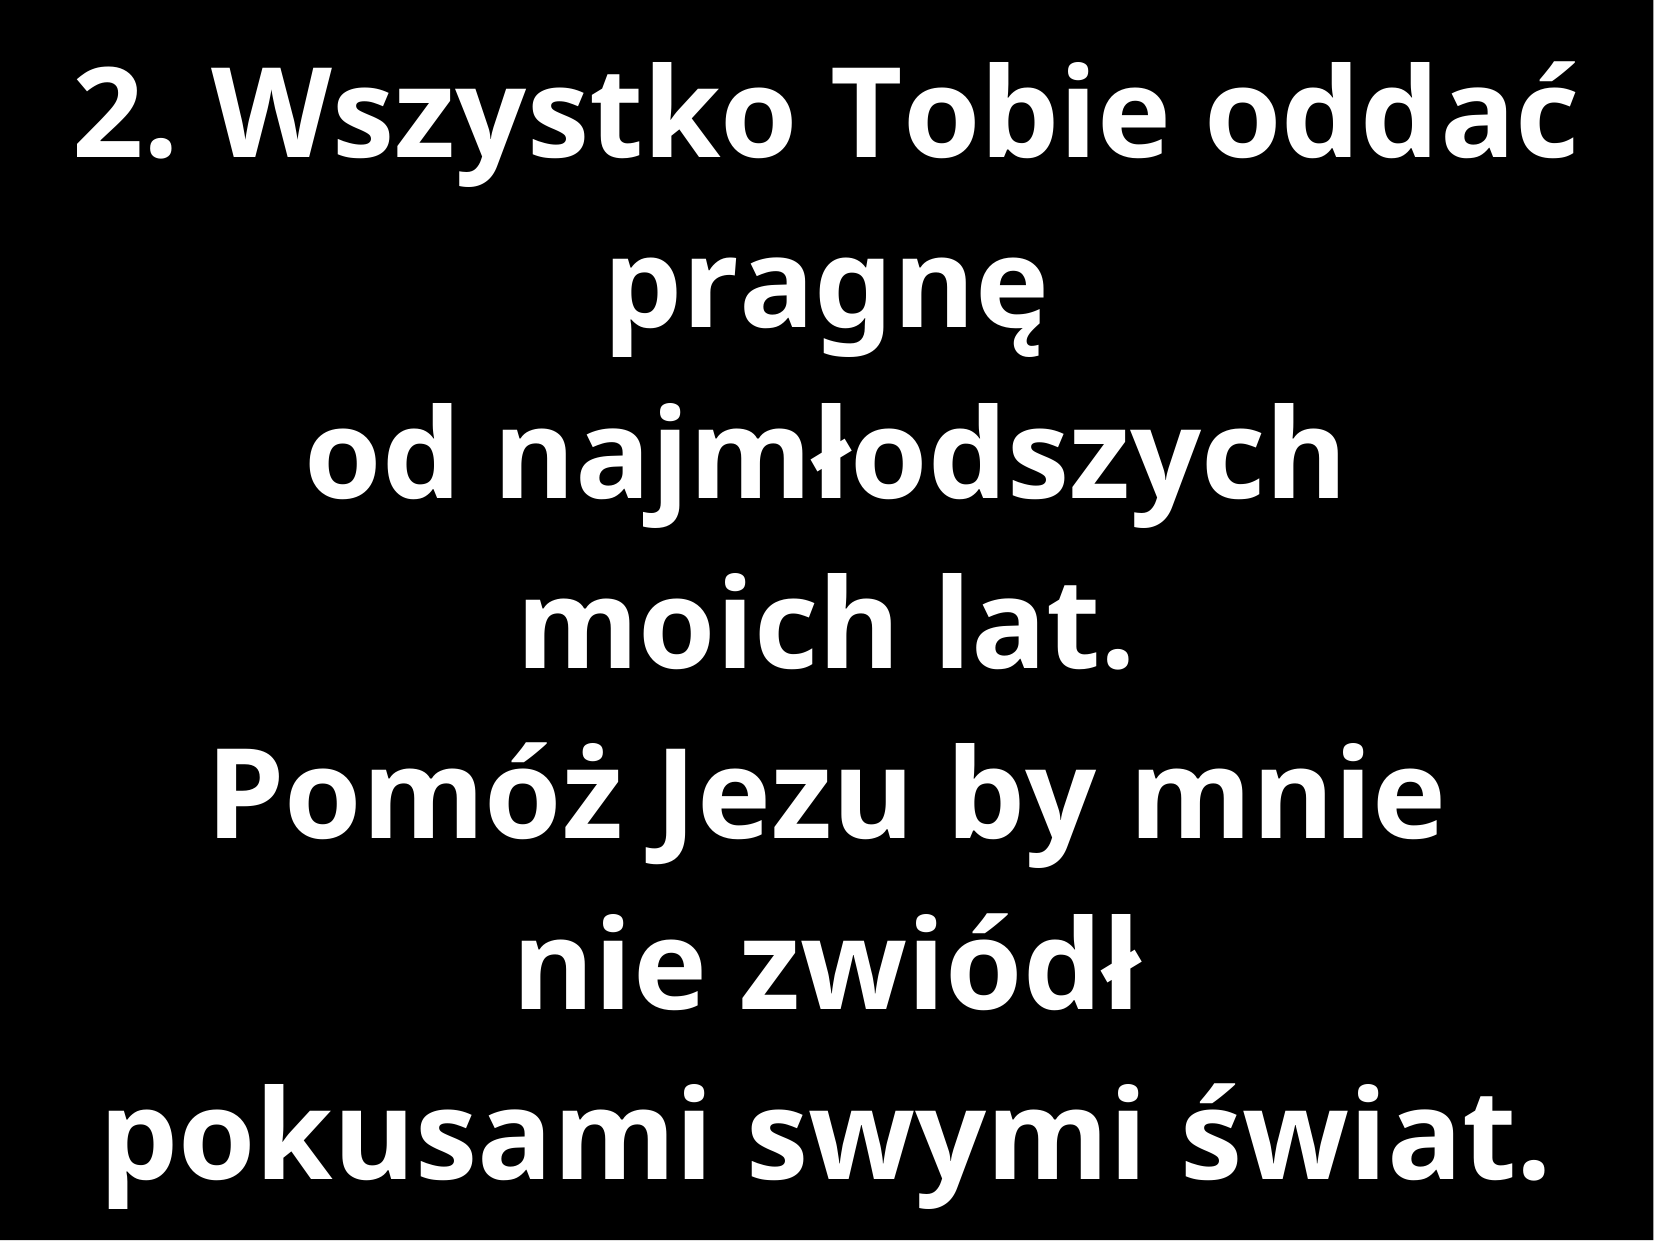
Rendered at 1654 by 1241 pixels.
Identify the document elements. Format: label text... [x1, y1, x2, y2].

title 2. Wszystko Tobie oddać pragnę od najmłodszych moich lat. Pomóż Jezu by mnie nie zwiódł pokusami swymi świat. [0, 0, 1654, 1241]
